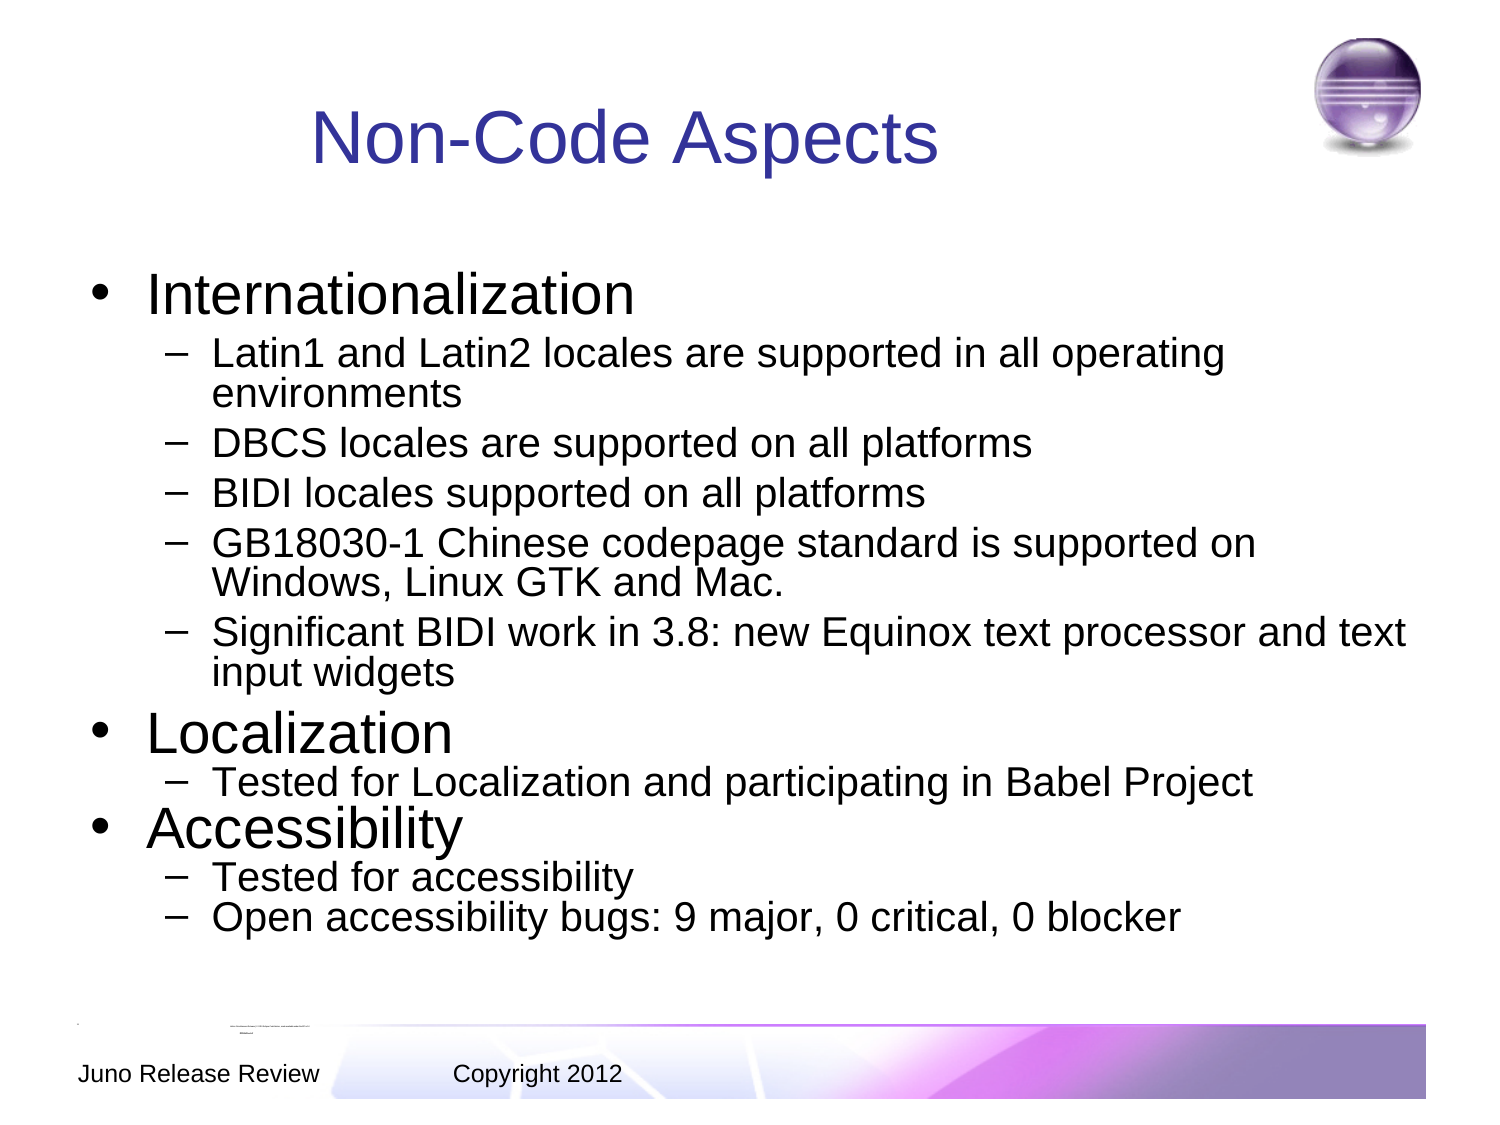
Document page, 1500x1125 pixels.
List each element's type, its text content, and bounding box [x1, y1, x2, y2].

picture [1307, 37, 1426, 157]
list Internationalization Latin1 and Latin2 locales are supported in all operating environments DBCS locales are supported on all platforms BIDI locales supported on all platforms GB18030-1 Chinese codepage standard is supported on Windows, Linux GTK and Mac. Significant BIDI work in 3.8: new Equinox text processor and text input widgets Localization Tested for Localization and participating in Babel Project Accessibility Tested for accessibility Open accessibility bugs: 9 major, 0 critical, 0 blocker [75, 262, 1426, 1125]
title Non-Code Aspects [74, 45, 1176, 233]
